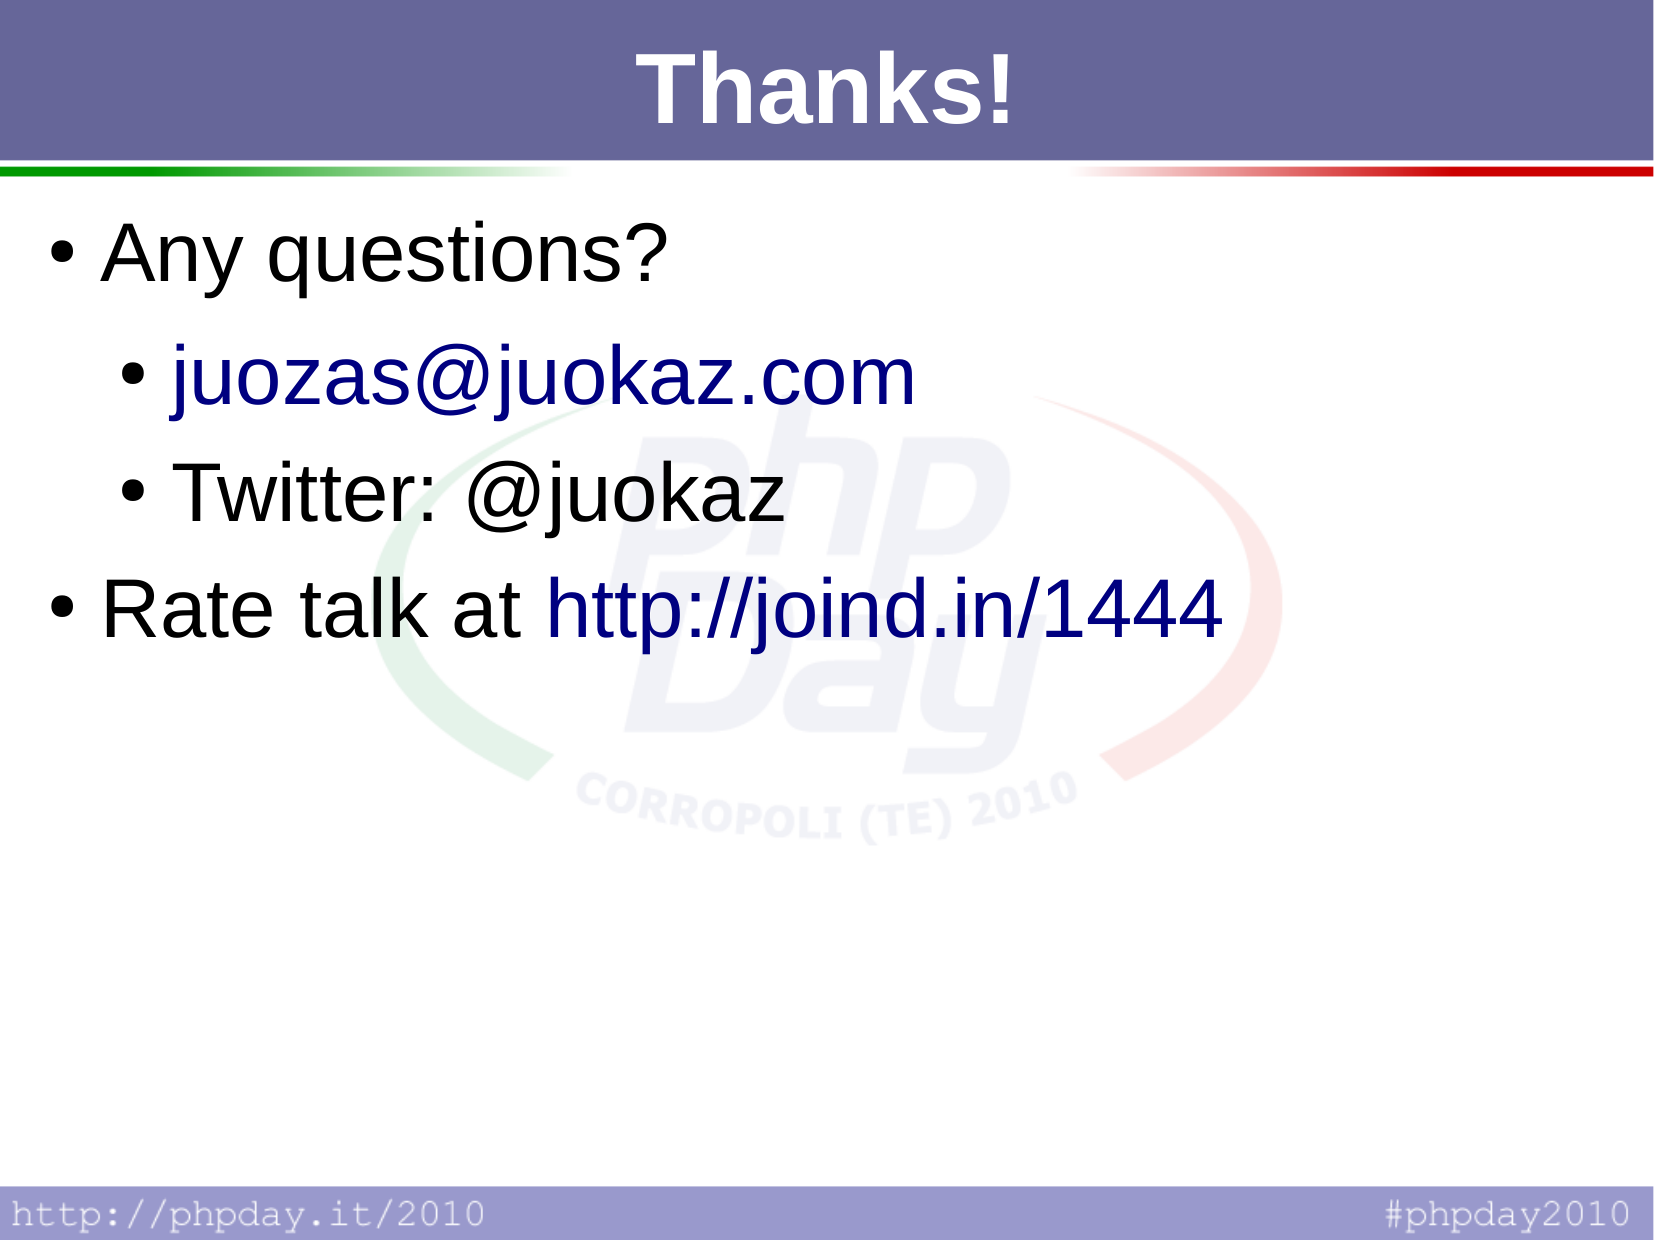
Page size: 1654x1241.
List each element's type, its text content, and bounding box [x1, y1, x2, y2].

list Any questions? juozas@juokaz.com Twitter: @juokaz Rate talk at http://joind.in/1444 [29, 206, 1625, 1094]
title Thanks! [29, 0, 1625, 178]
picture [0, 0, 1654, 1240]
